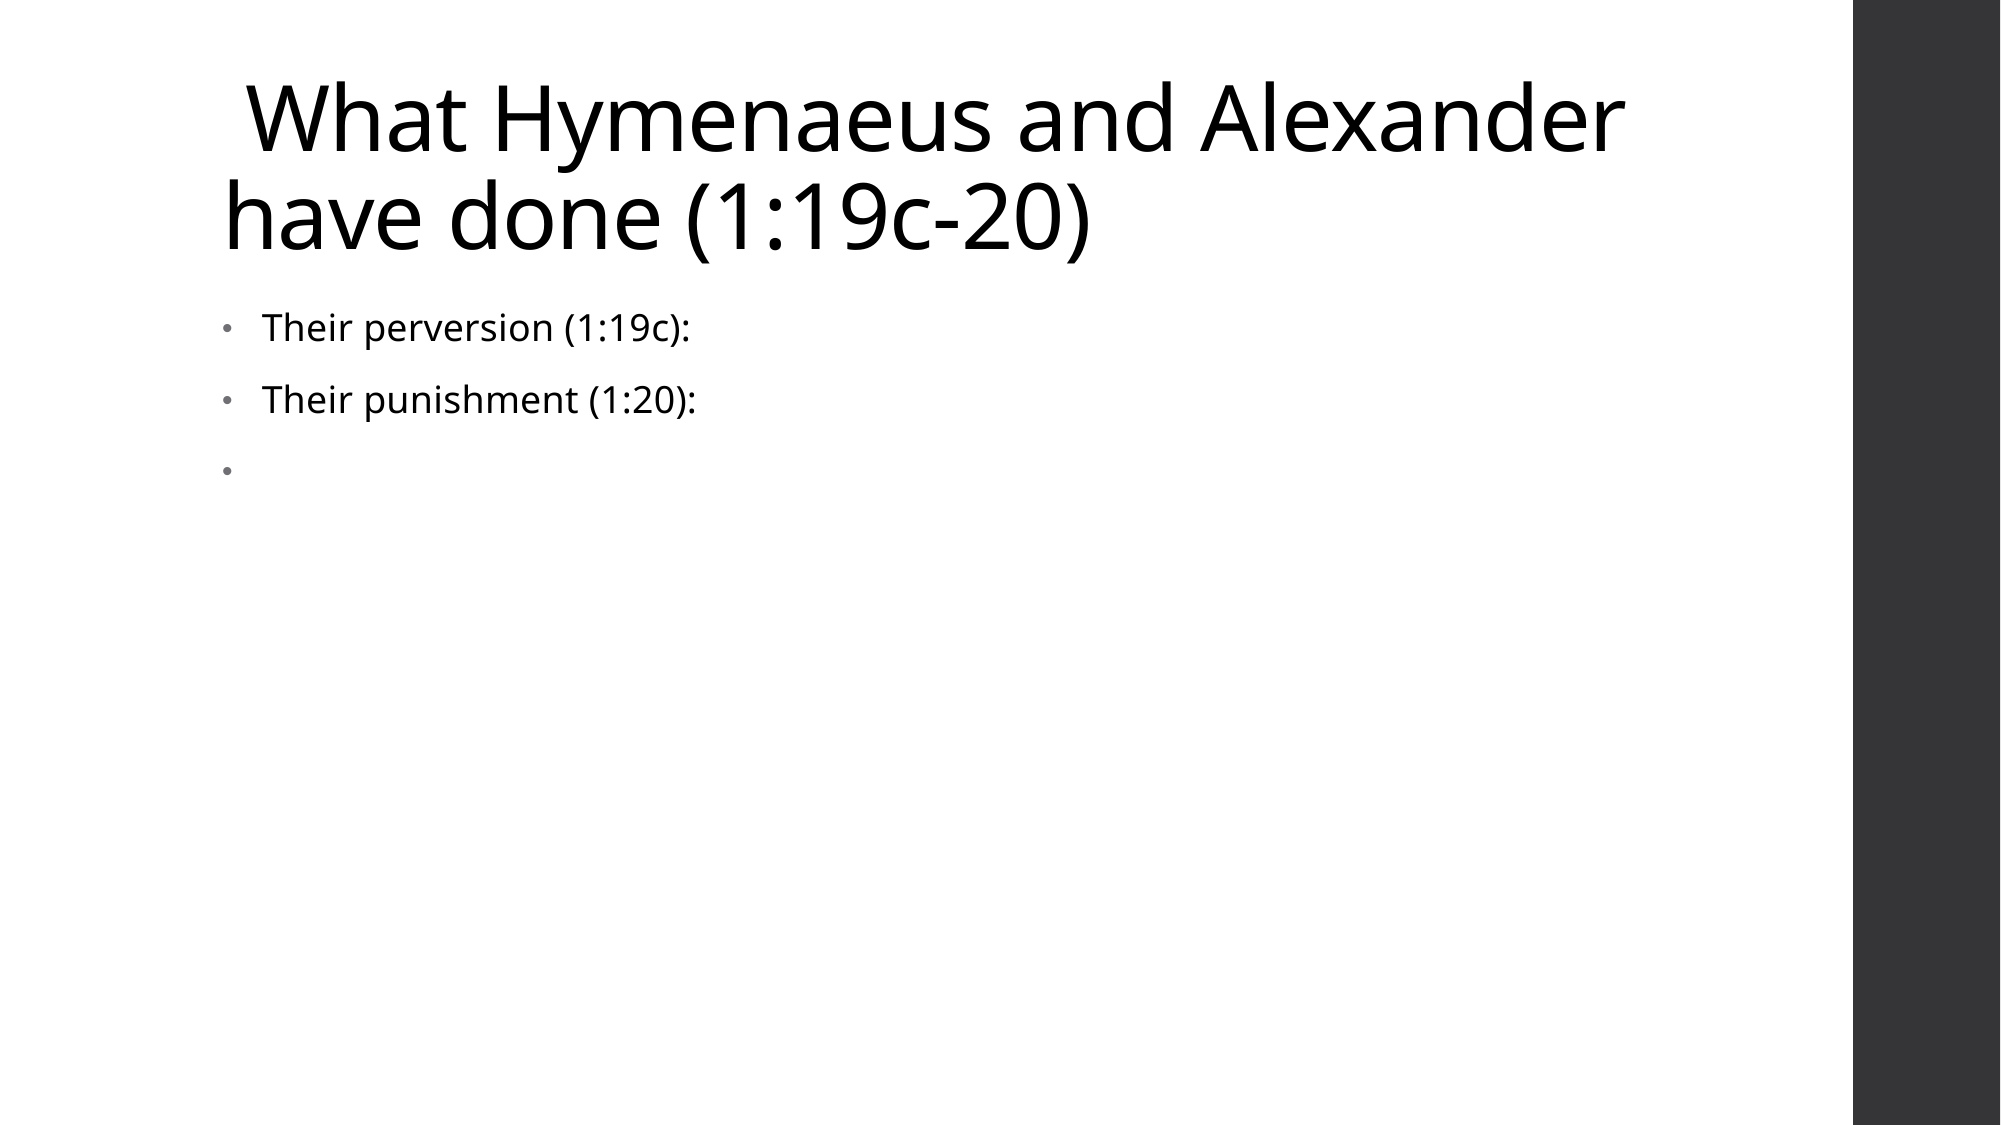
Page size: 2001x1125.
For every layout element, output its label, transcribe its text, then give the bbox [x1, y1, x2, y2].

list Their perversion (1:19c): Their punishment (1:20): [206, 299, 1617, 1014]
title What Hymenaeus and Alexander have done (1:19c-20) [206, 60, 1797, 278]
